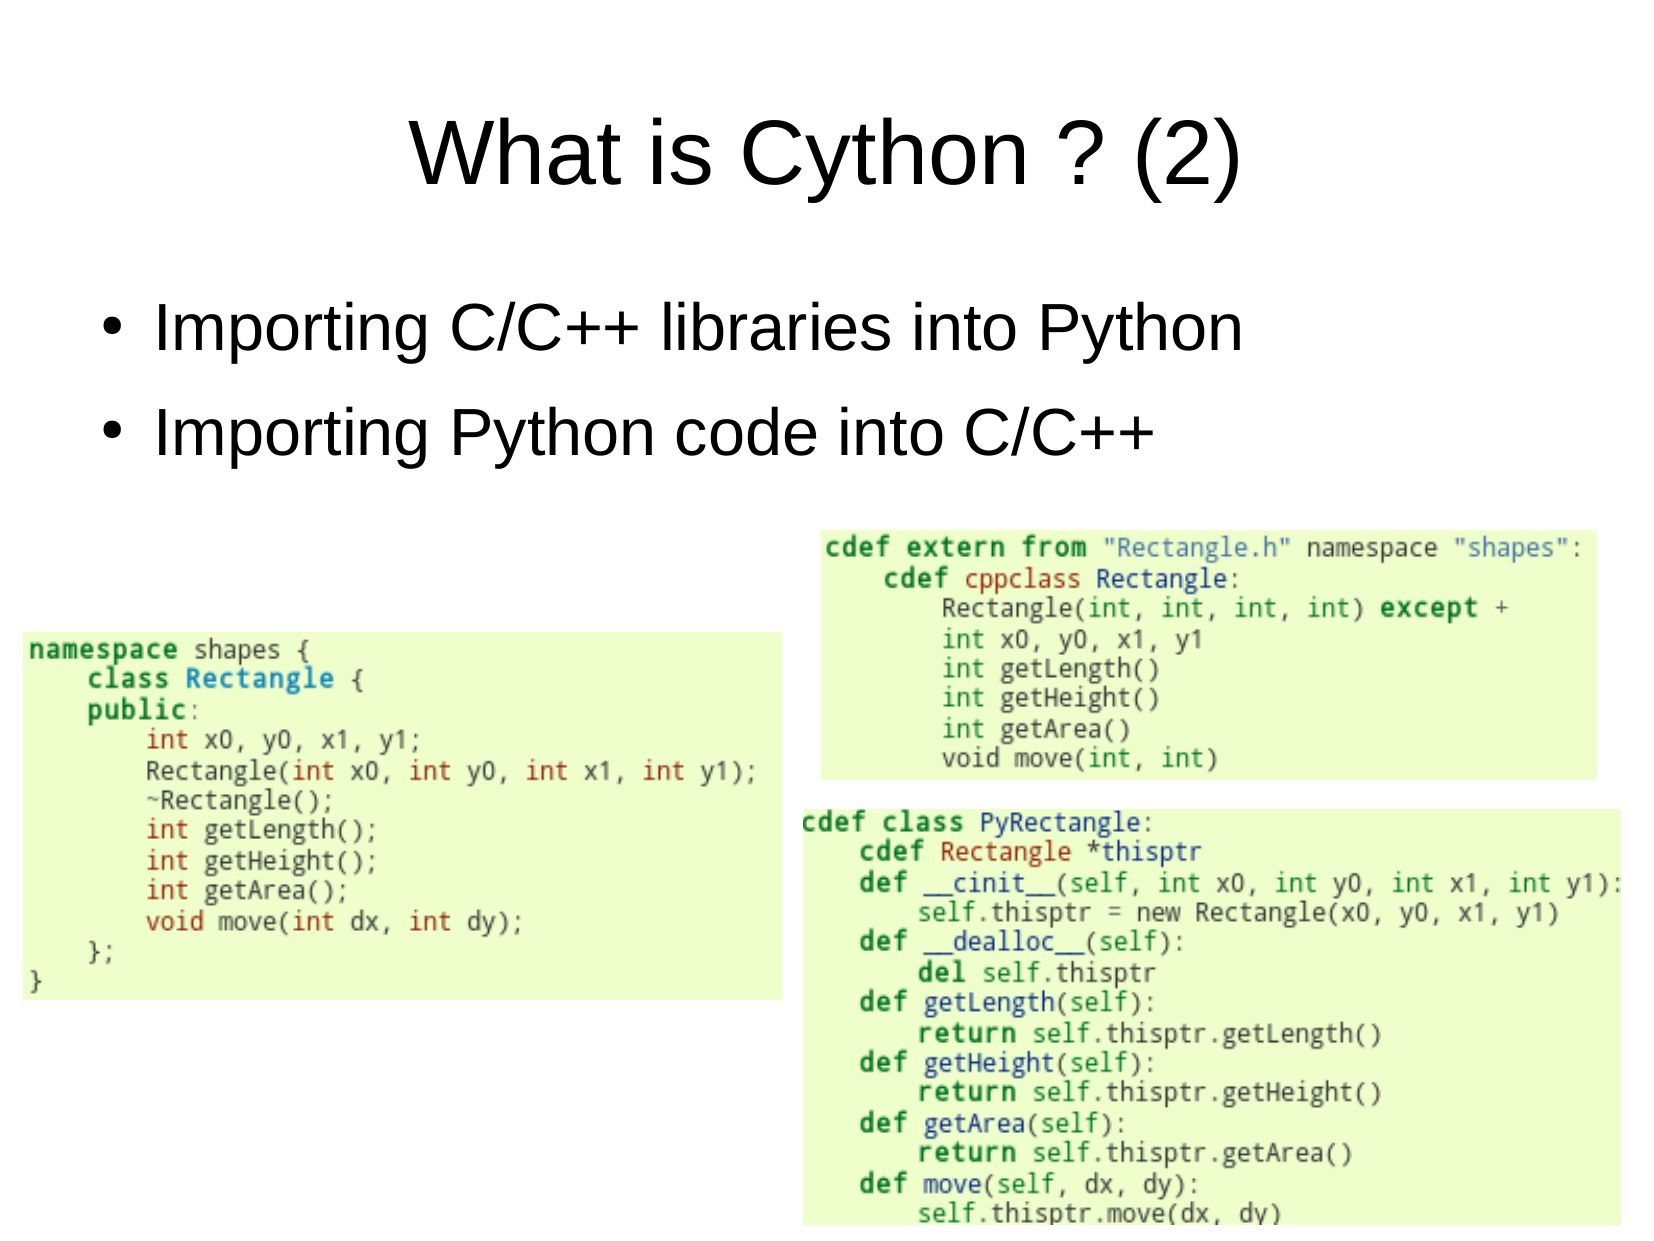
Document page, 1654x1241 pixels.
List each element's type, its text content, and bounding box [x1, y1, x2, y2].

picture [821, 530, 1597, 781]
list Importing C/C++ libraries into Python Importing Python code into C/C++ [82, 290, 1538, 1010]
picture [23, 632, 782, 1000]
picture [803, 809, 1621, 1225]
title What is Cython ? (2) [82, 49, 1571, 257]
